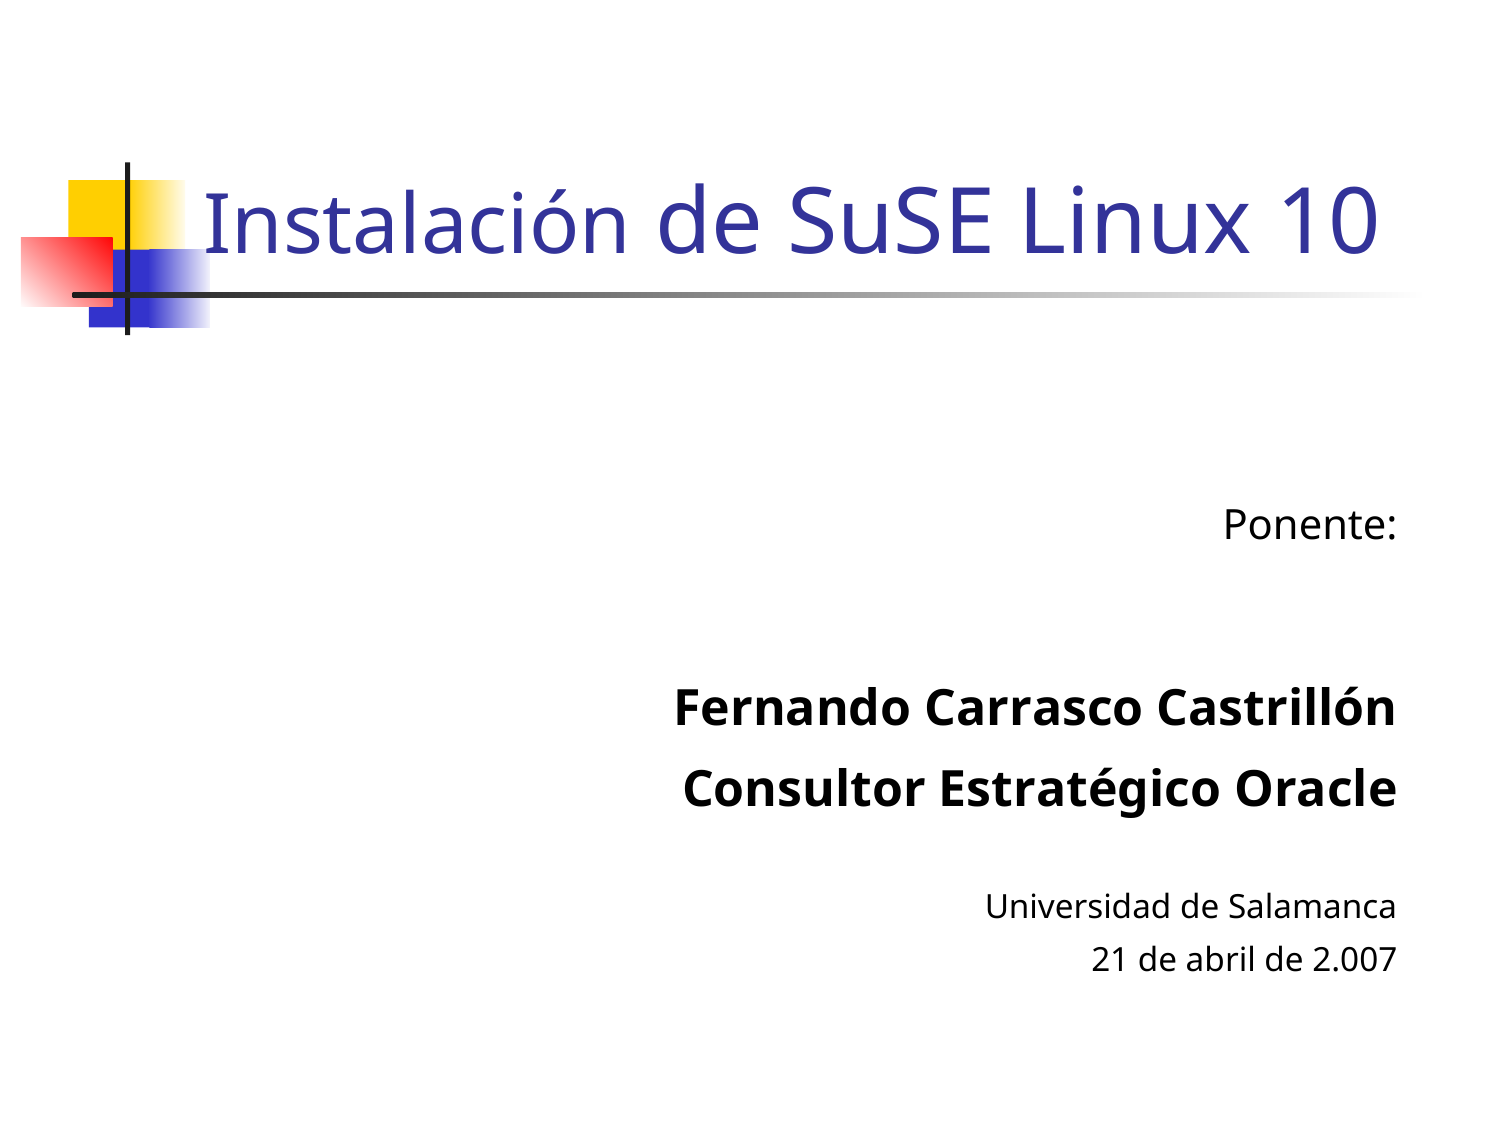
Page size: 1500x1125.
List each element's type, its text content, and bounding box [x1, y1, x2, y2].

title Instalación de SuSE Linux 10 [188, 101, 1468, 289]
text_box Ponente: Fernando Carrasco Castrillón Consultor Estratégico Oracle Universidad de Salamanca 21 de abril de 2.007 [362, 487, 1413, 951]
